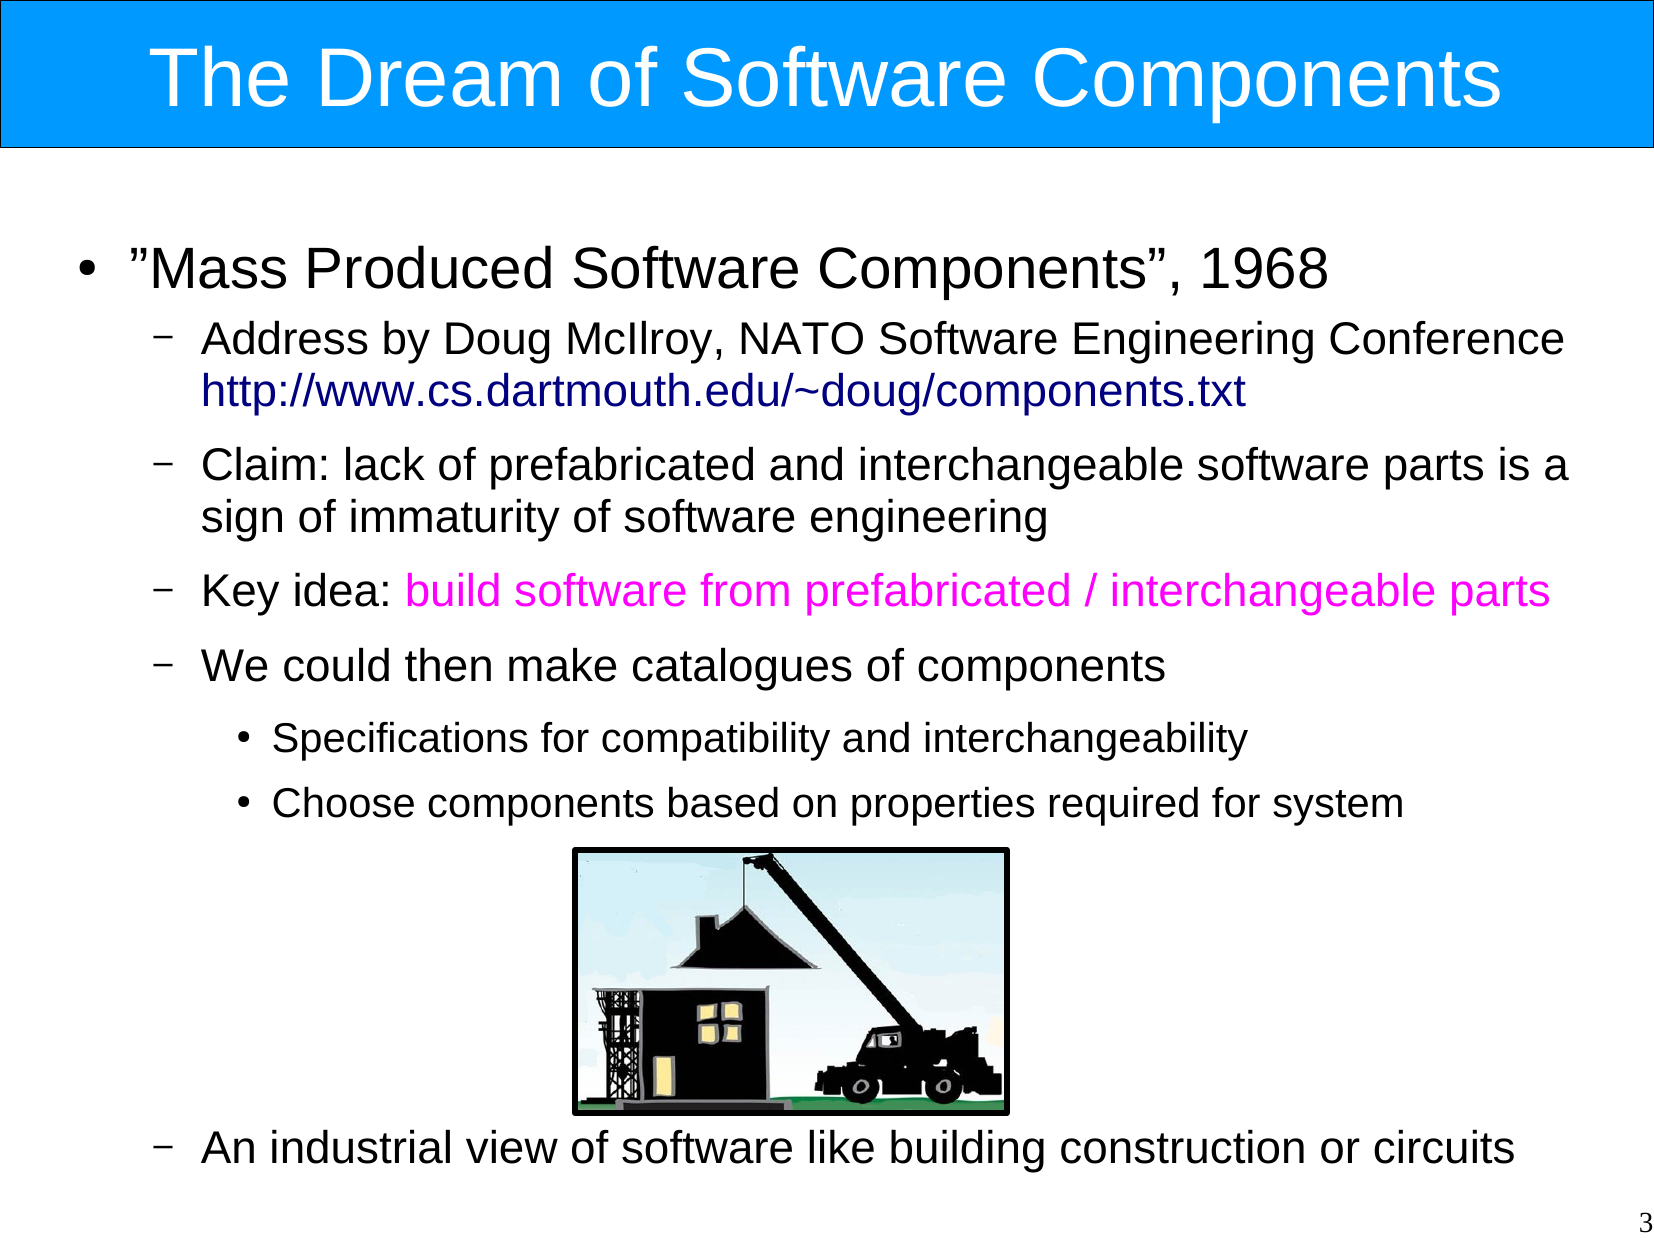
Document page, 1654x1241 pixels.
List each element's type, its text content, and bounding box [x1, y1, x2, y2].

list ”Mass Produced Software Components”, 1968 Address by Doug McIlroy, NATO Software Engineering Conference http://www.cs.dartmouth.edu/~doug/components.txt Claim: lack of prefabricated and interchangeable software parts is a sign of immaturity of software engineering Key idea: build software from prefabricated / interchangeable parts We could then make catalogues of components Specifications for compatibility and interchangeability Choose components based on properties required for system An industrial view of software like building construction or circuits [59, 236, 1595, 1182]
title The Dream of Software Components [82, 13, 1571, 142]
picture [577, 852, 1004, 1111]
